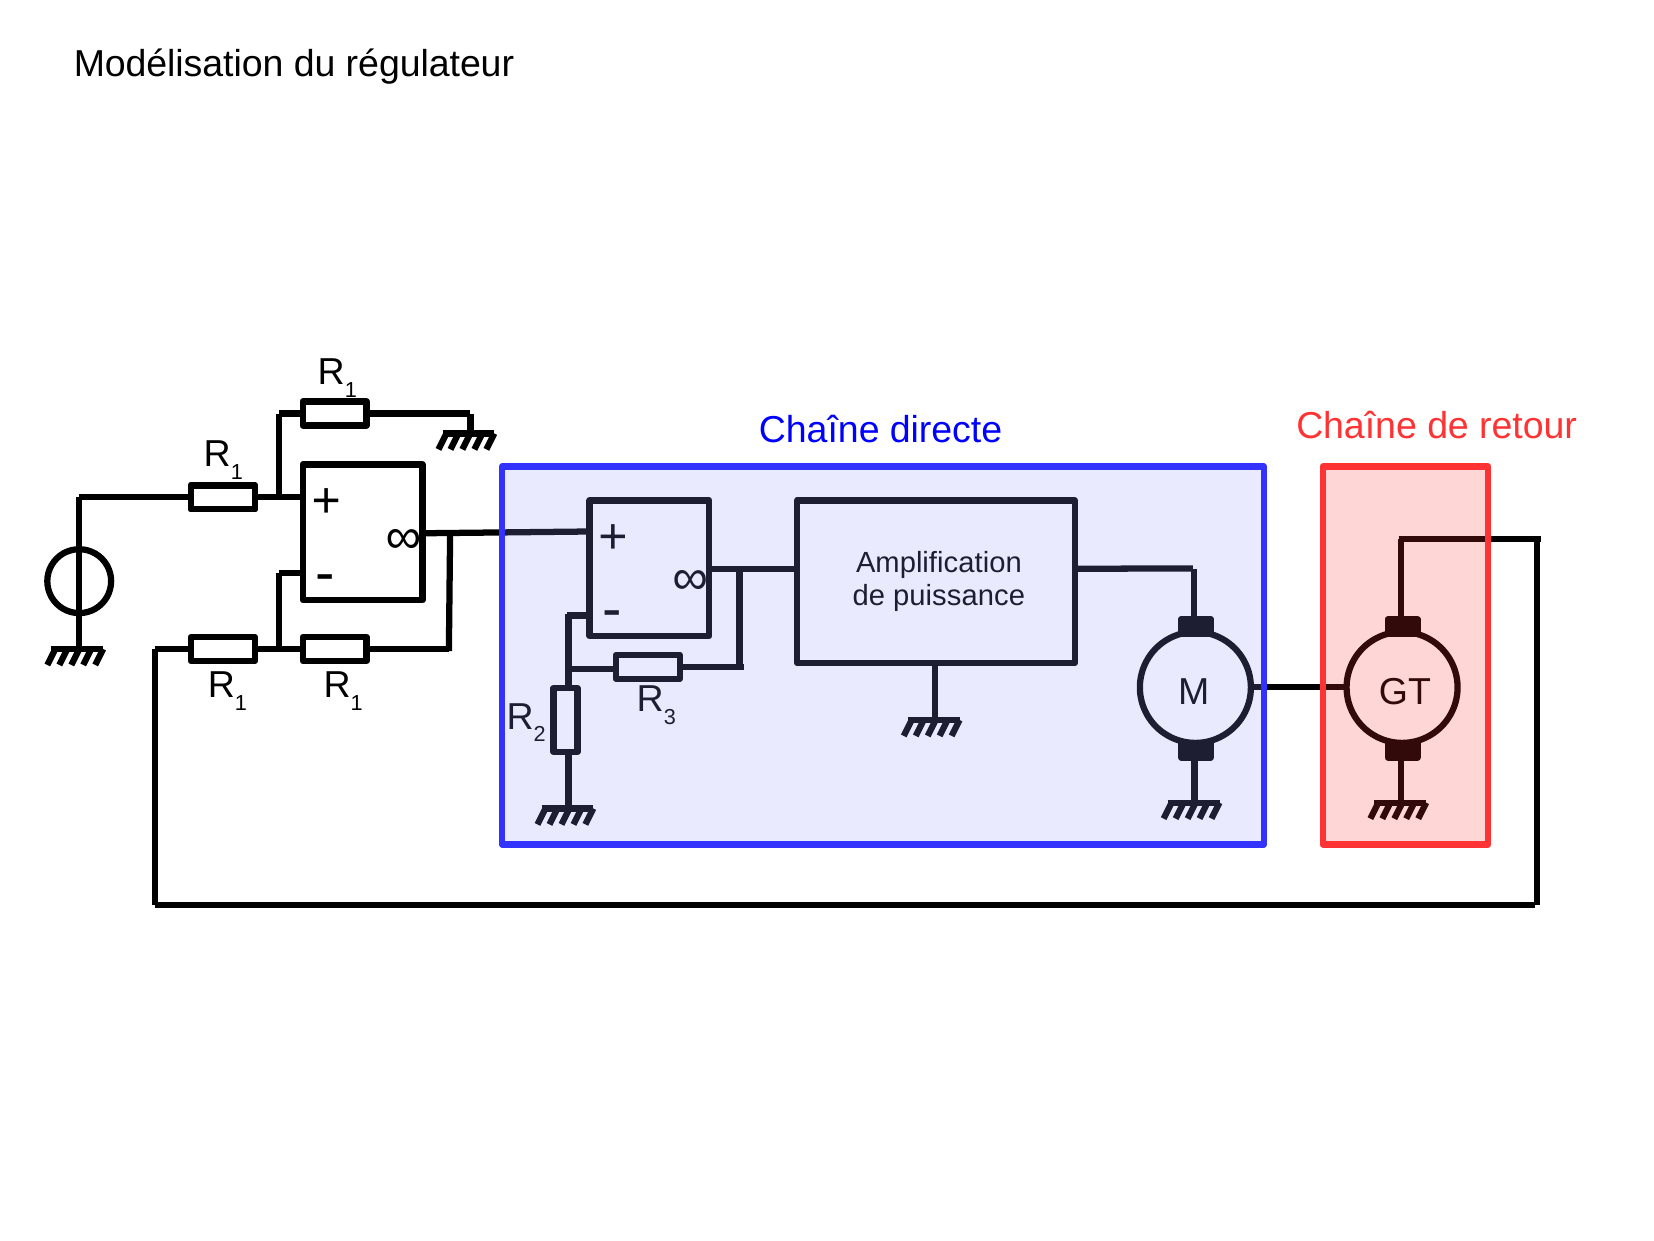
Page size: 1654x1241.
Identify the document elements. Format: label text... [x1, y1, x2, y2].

text_box [501, 466, 1264, 845]
text_box [1322, 497, 1489, 845]
text_box [302, 637, 367, 662]
text_box R1 [193, 656, 266, 723]
text_box [82, 549, 112, 613]
text_box R1 [308, 656, 384, 723]
text_box ∞ [370, 500, 411, 572]
text_box [47, 549, 76, 613]
text_box R1 [302, 343, 379, 410]
text_box Modélisation du régulateur [59, 35, 839, 93]
text_box [302, 410, 367, 426]
text_box [190, 637, 255, 662]
text_box [190, 492, 255, 510]
text_box R2 [491, 687, 501, 754]
text_box [341, 464, 423, 601]
text_box - [300, 532, 341, 613]
text_box Chaîne directe [744, 401, 1028, 461]
text_box Chaîne de retour [1281, 397, 1595, 497]
text_box R1 [189, 425, 272, 492]
text_box + [296, 464, 349, 536]
